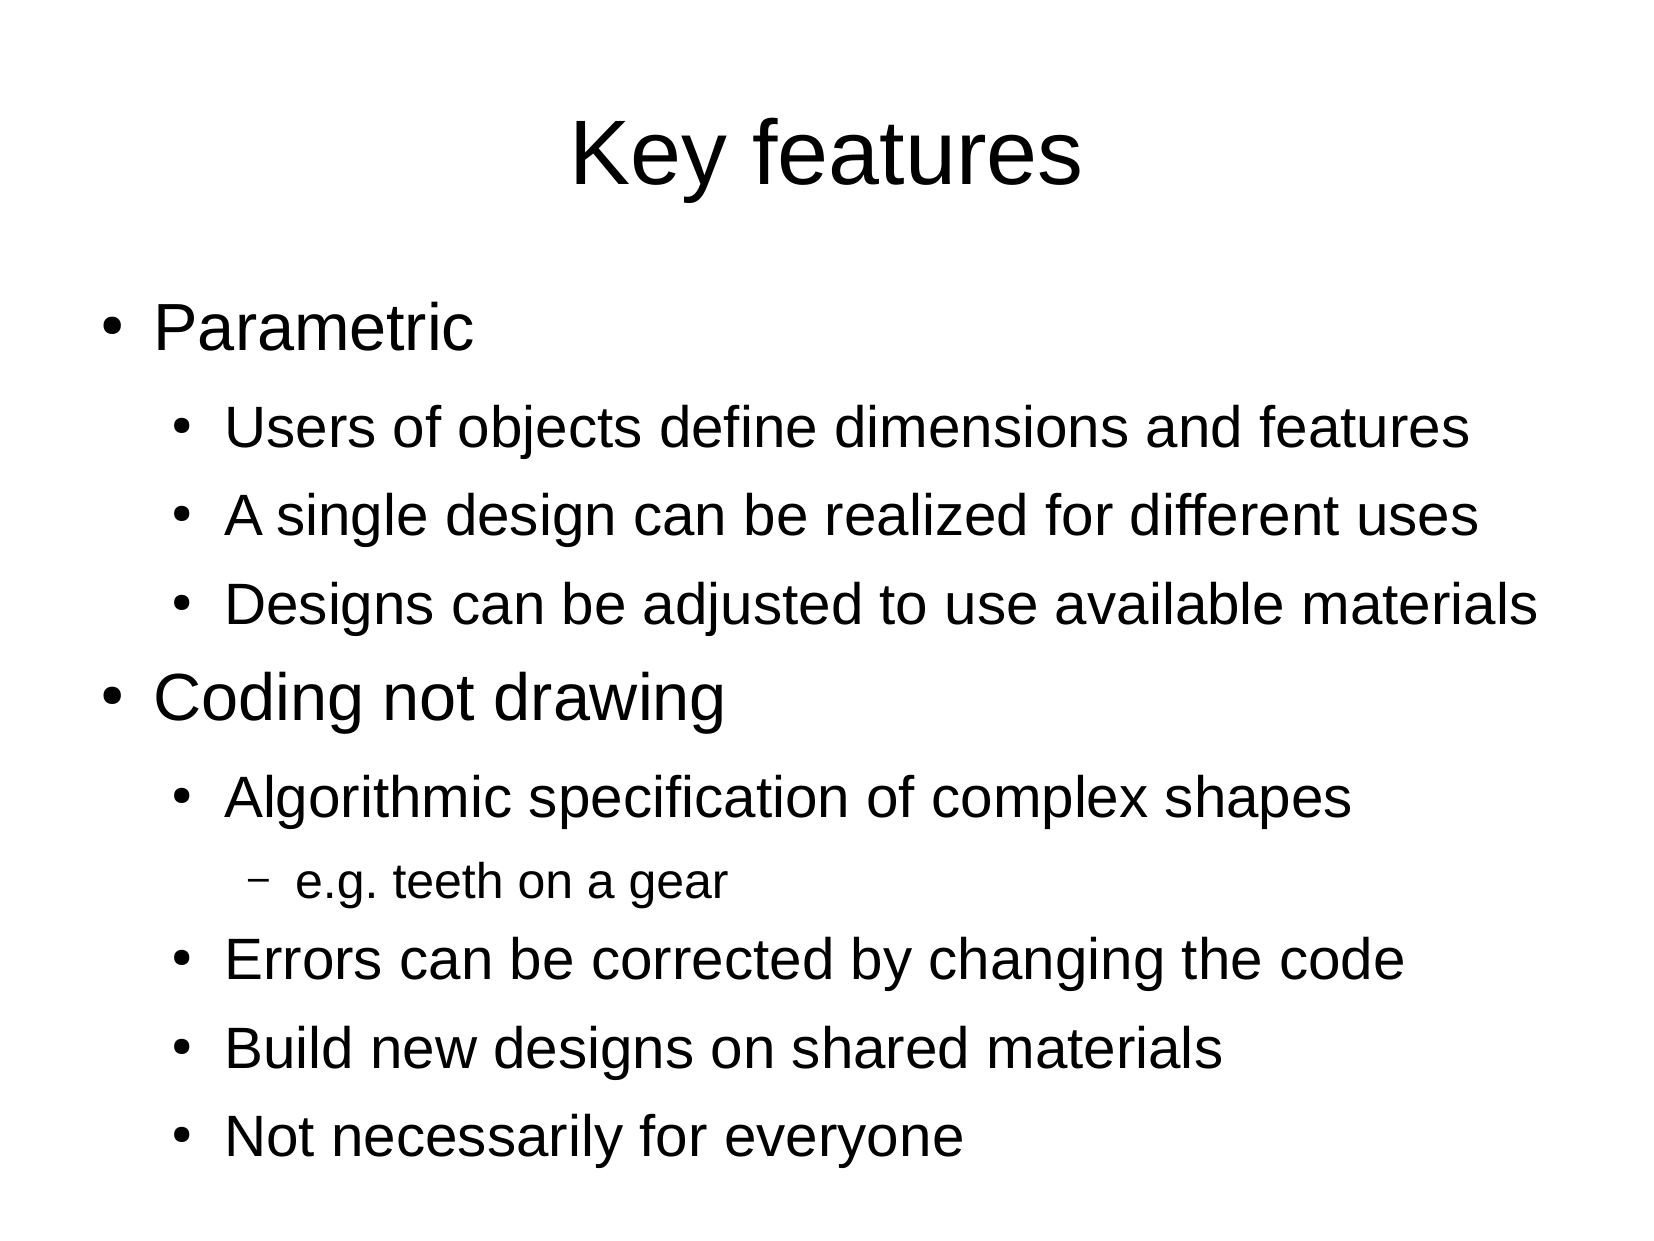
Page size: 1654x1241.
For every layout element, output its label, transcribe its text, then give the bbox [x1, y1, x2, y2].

list Parametric Users of objects define dimensions and features A single design can be realized for different uses Designs can be adjusted to use available materials Coding not drawing Algorithmic specification of complex shapes e.g. teeth on a gear Errors can be corrected by changing the code Build new designs on shared materials Not necessarily for everyone [82, 290, 1571, 1169]
title Key features [82, 56, 1571, 250]
